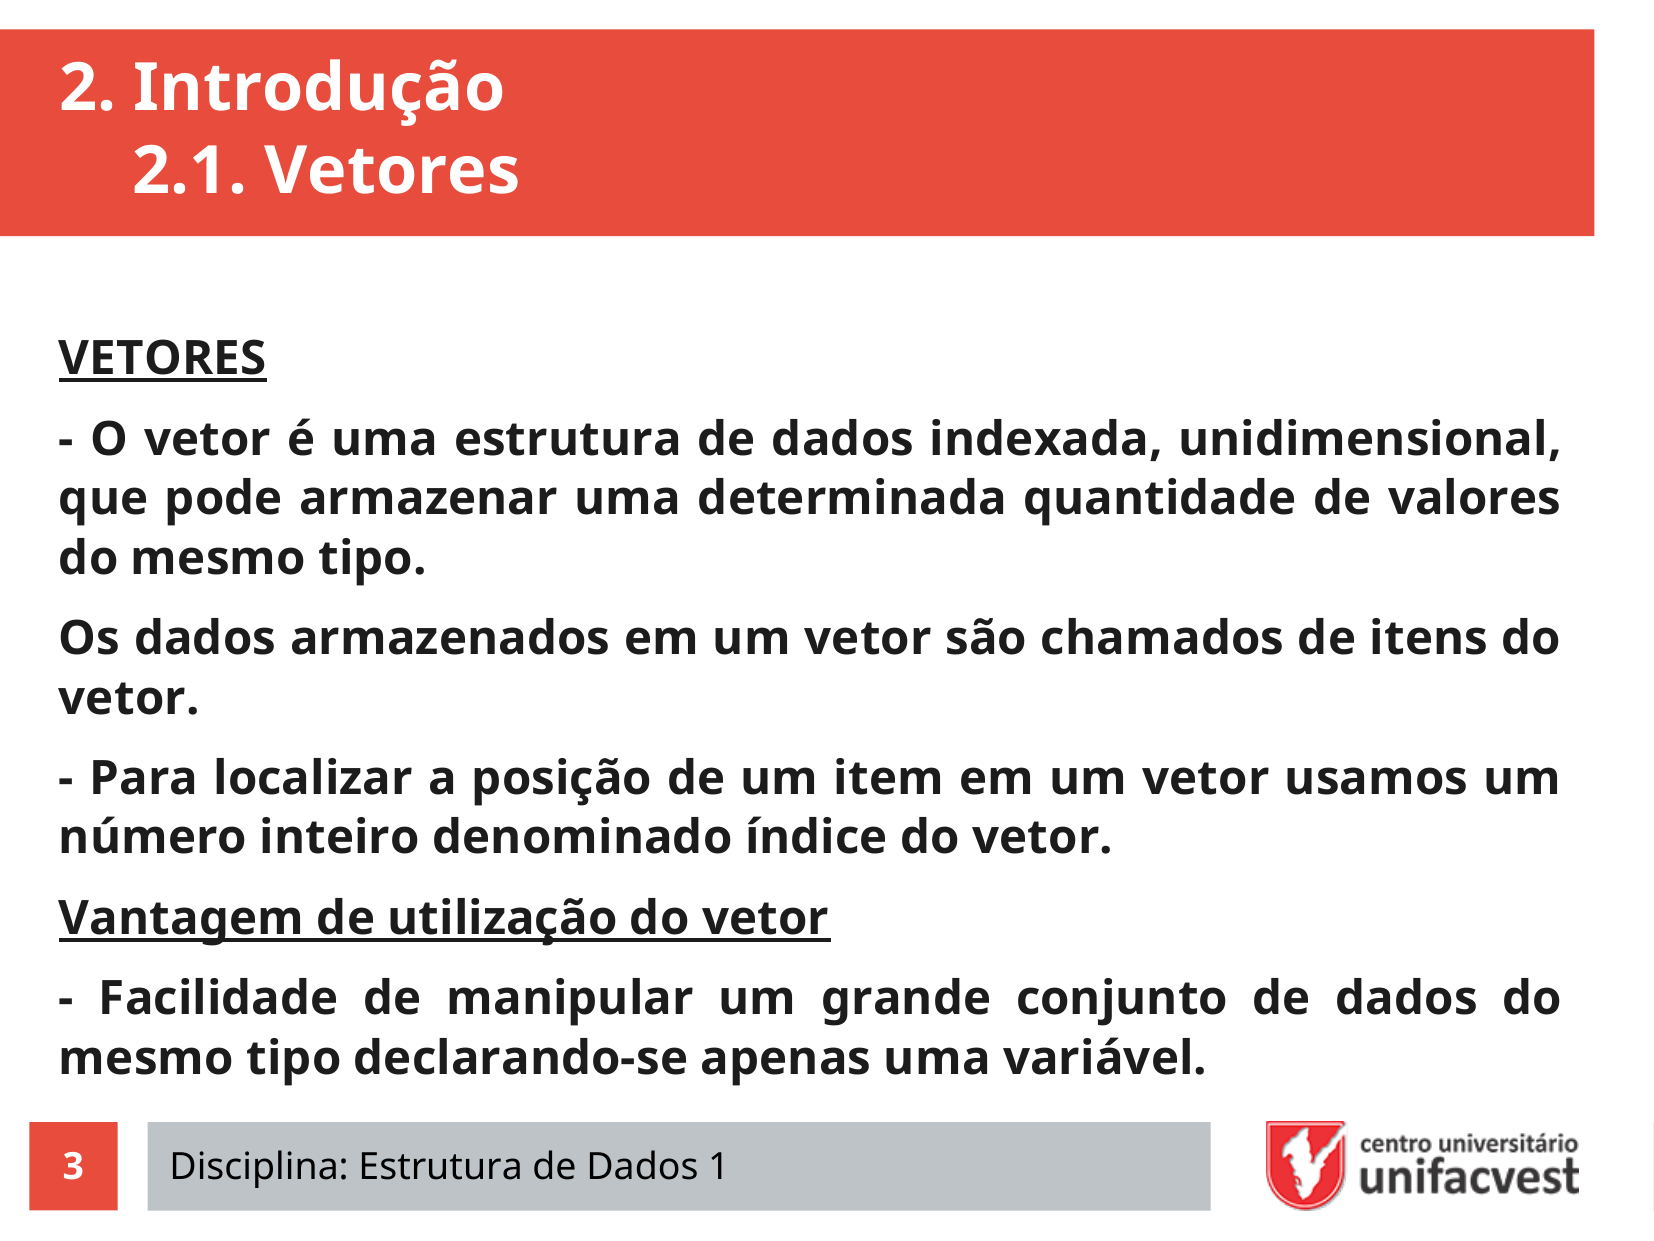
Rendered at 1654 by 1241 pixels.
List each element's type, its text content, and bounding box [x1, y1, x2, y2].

text_box Disciplina: Estrutura de Dados 1 [154, 1132, 1205, 1196]
list VETORES - O vetor é uma estrutura de dados indexada, unidimensional, que pode armazenar uma determinada quantidade de valores do mesmo tipo. Os dados armazenados em um vetor são chamados de itens do vetor. - Para localizar a posição de um item em um vetor usamos um número inteiro denominado índice do vetor. Vantagem de utilização do vetor - Facilidade de manipular um grande conjunto de dados do mesmo tipo declarando-se apenas uma variável. [59, 324, 1566, 1093]
picture [1266, 1121, 1579, 1211]
title 2. Introdução 2.1. Vetores [59, 59, 1595, 207]
text_box [1238, 1120, 1654, 1212]
